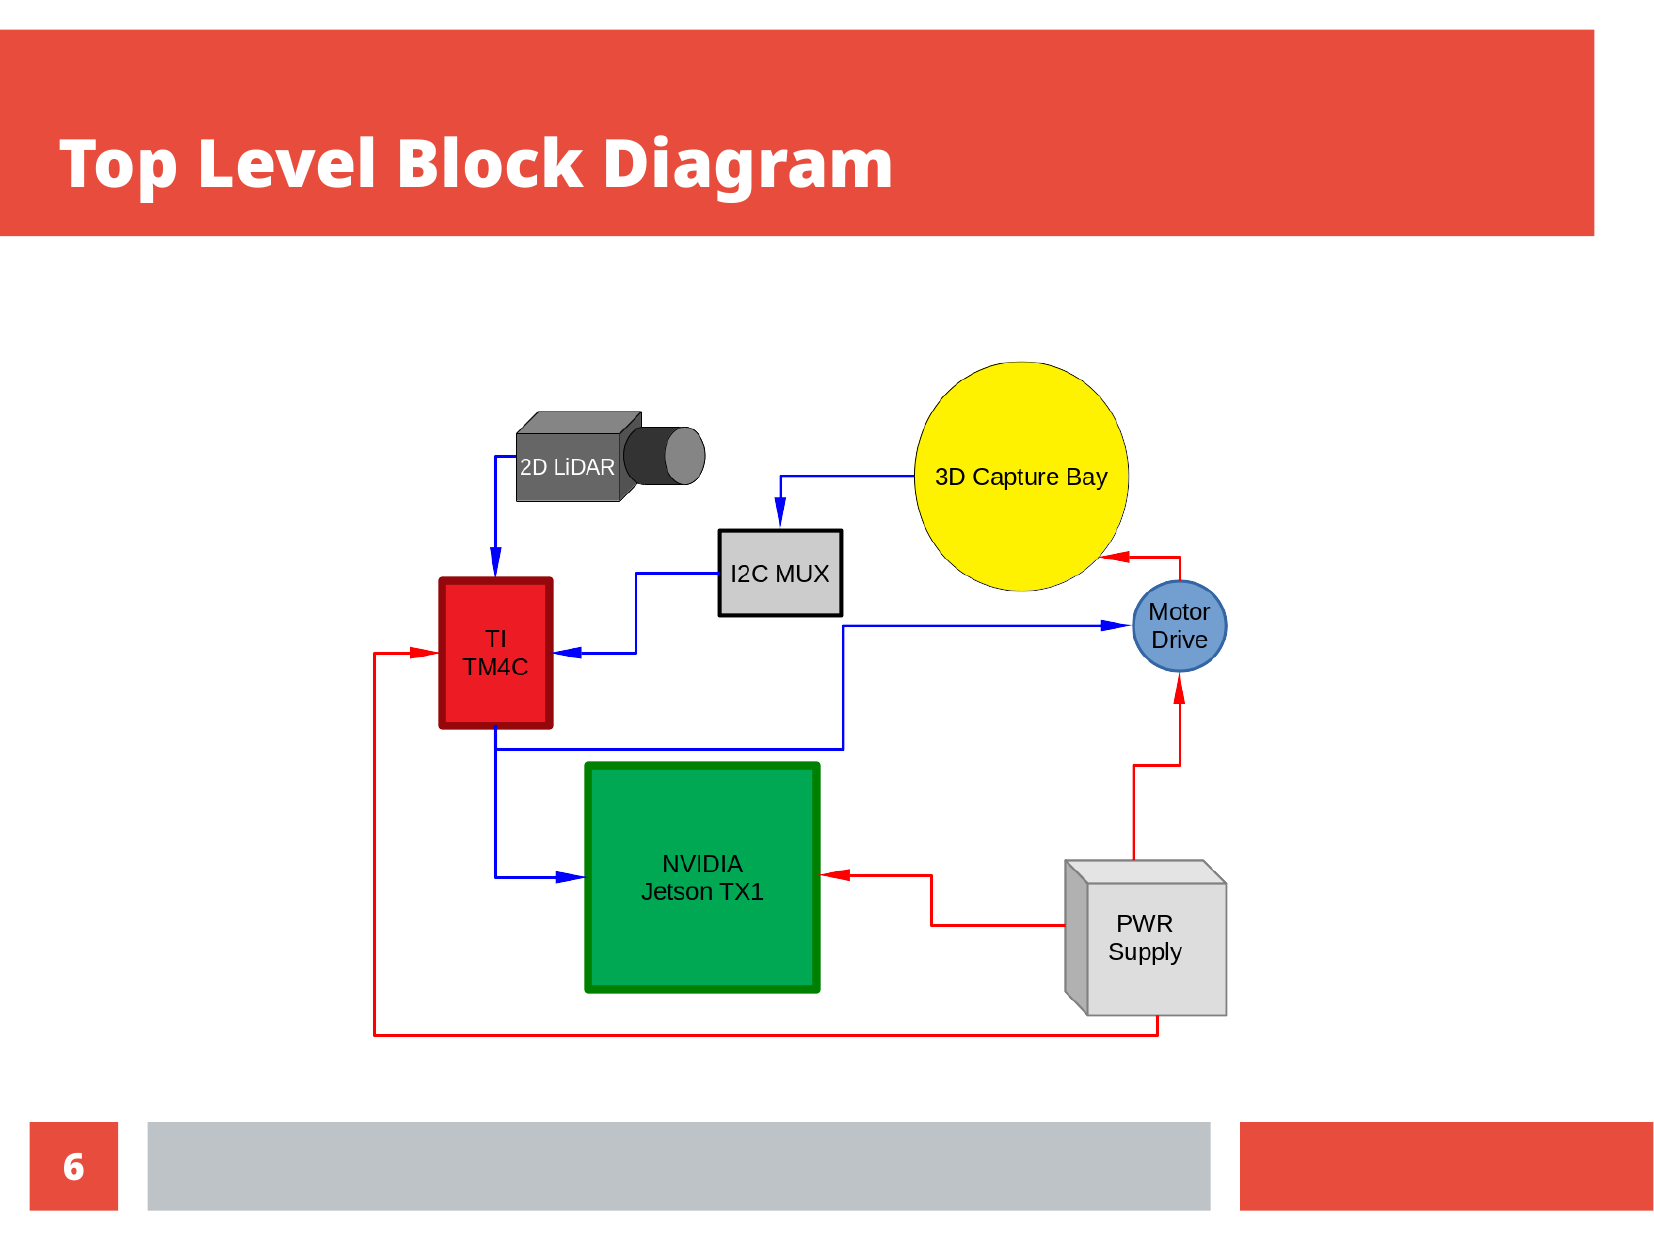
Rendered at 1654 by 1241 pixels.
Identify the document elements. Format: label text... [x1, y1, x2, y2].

title Top Level Block Diagram [59, 59, 1595, 207]
picture [315, 281, 1309, 1050]
